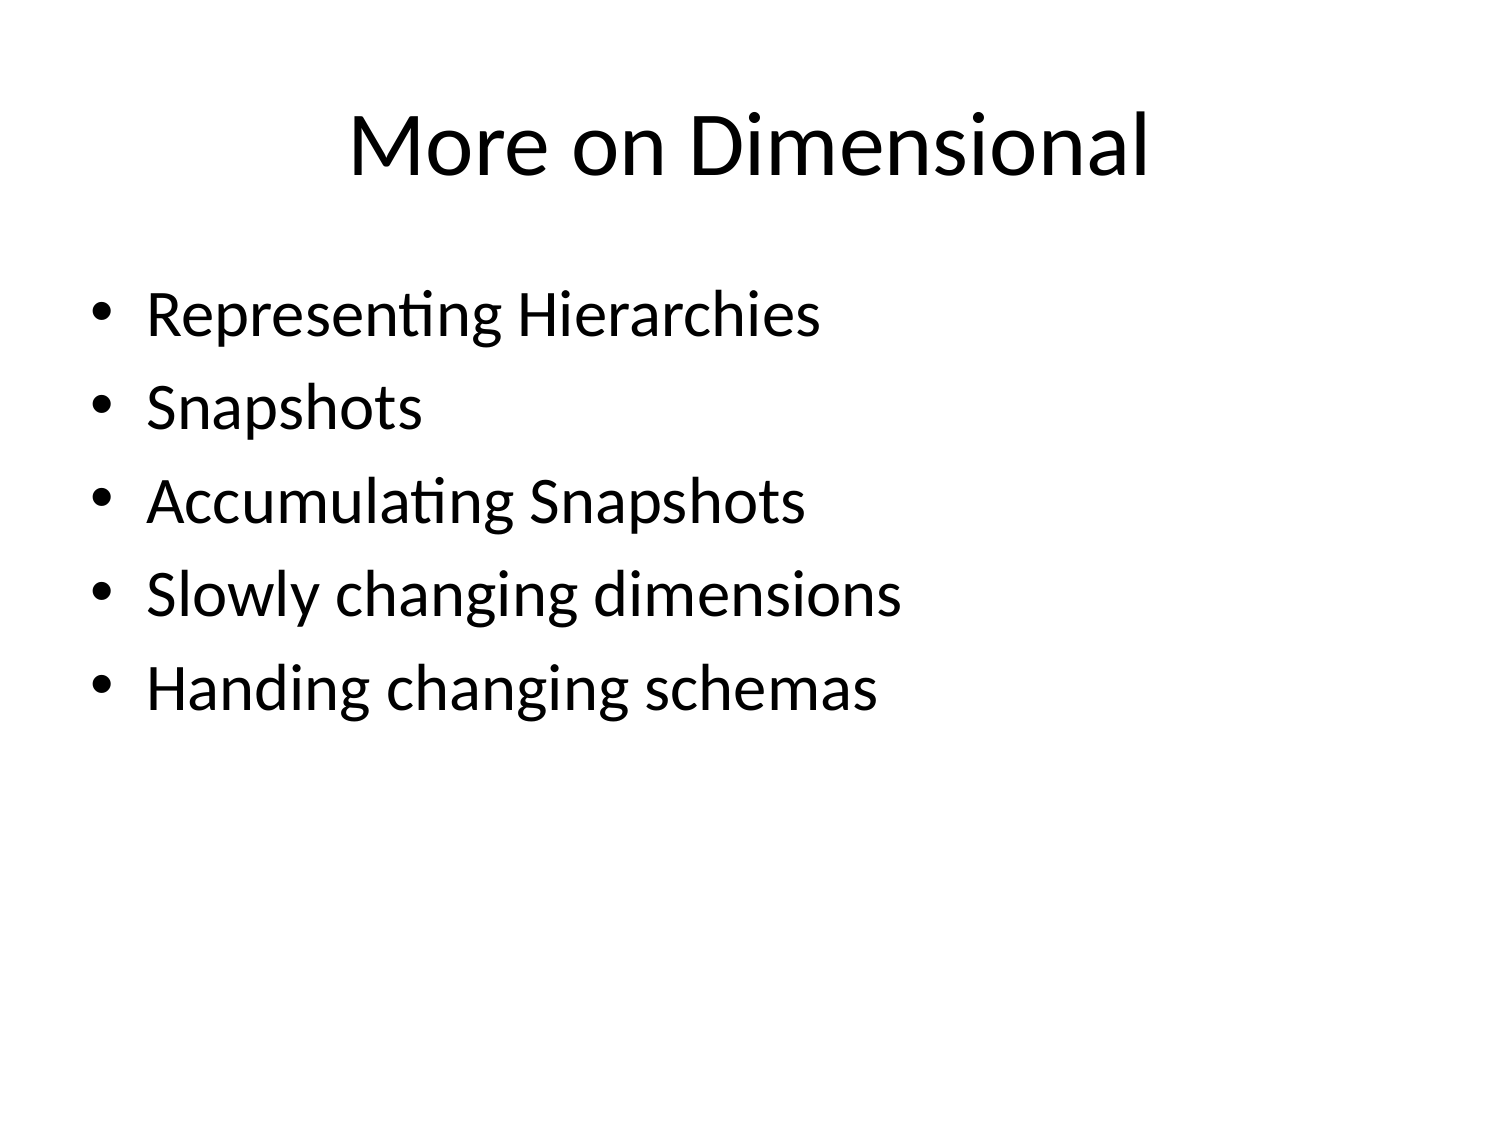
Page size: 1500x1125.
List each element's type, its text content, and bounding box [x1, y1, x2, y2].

list Representing Hierarchies Snapshots Accumulating Snapshots Slowly changing dimensions Handing changing schemas [75, 262, 1425, 1005]
title More on Dimensional [75, 45, 1425, 233]
